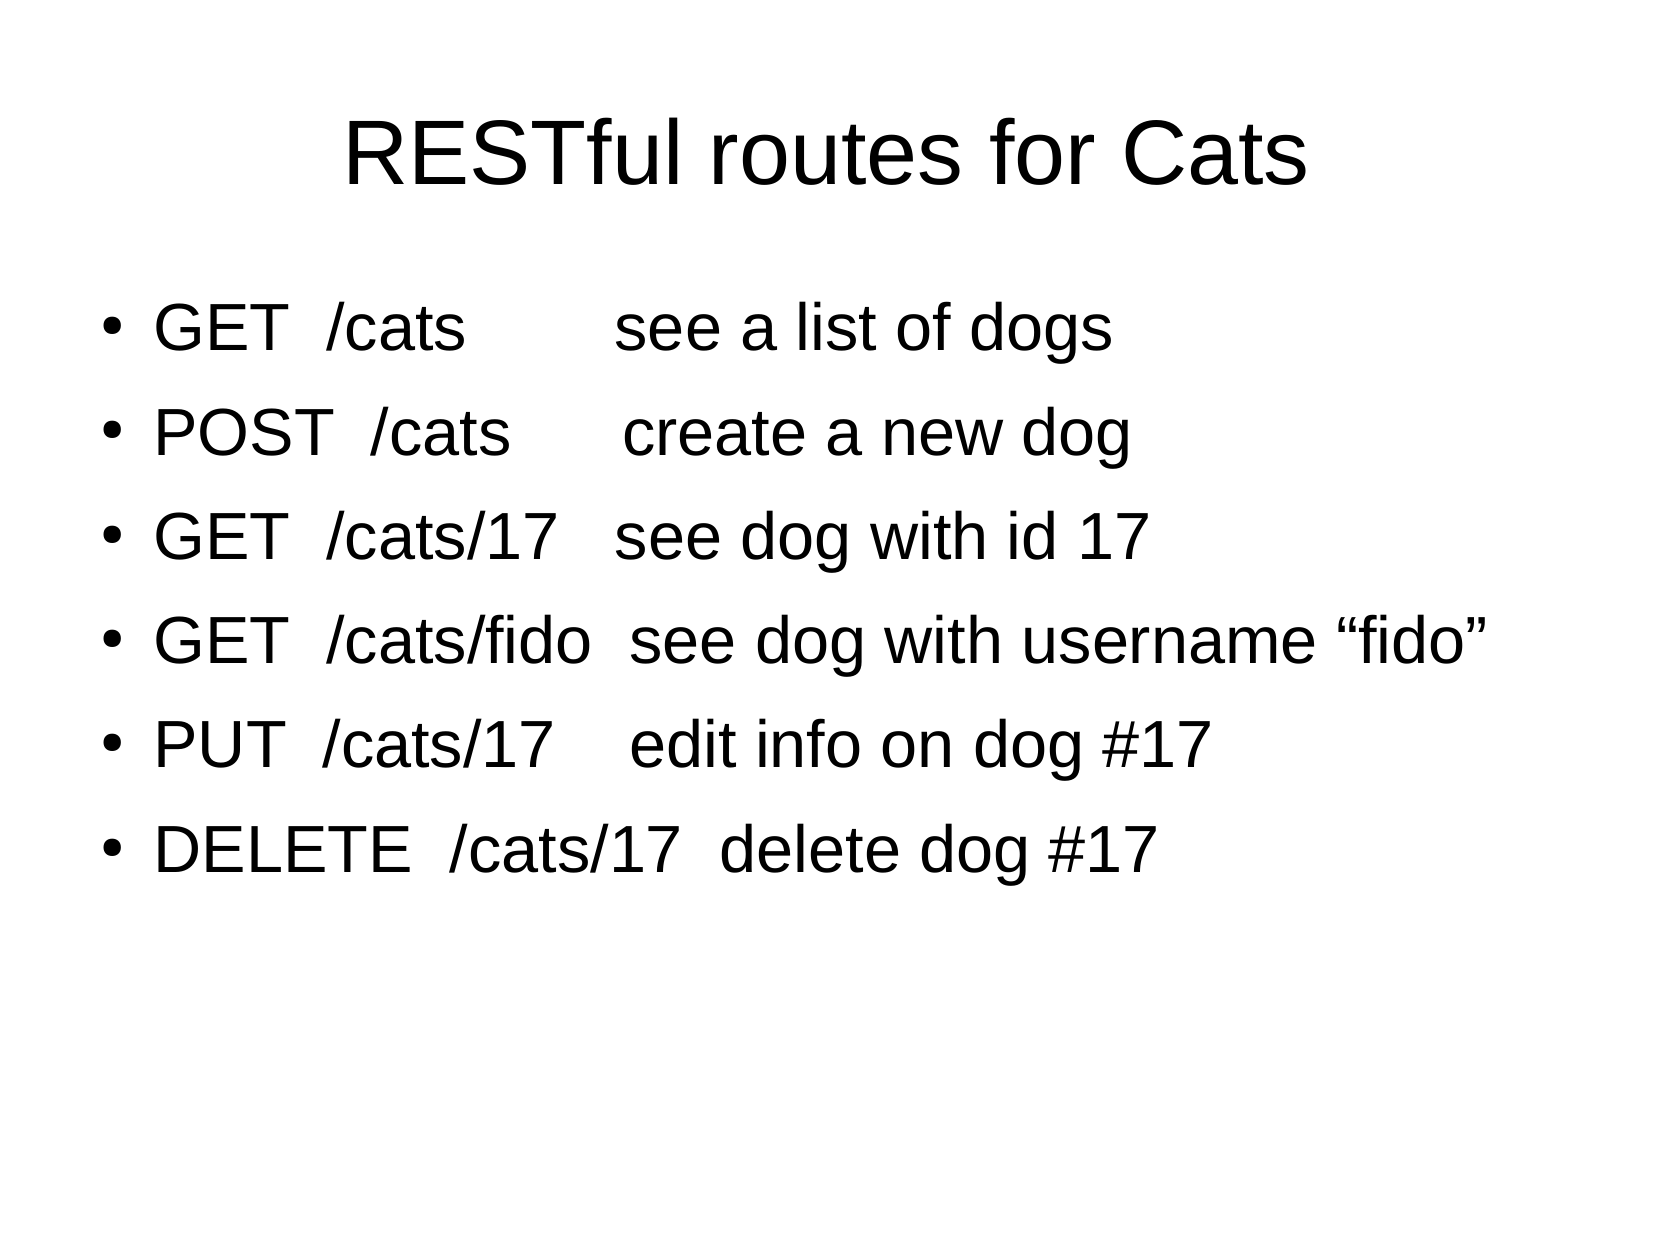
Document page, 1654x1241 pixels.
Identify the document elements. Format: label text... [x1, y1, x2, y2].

list GET /cats see a list of dogs POST /cats create a new dog GET /cats/17 see dog with id 17 GET /cats/fido see dog with username “fido” PUT /cats/17 edit info on dog #17 DELETE /cats/17 delete dog #17 [82, 290, 1571, 1010]
title RESTful routes for Cats [82, 49, 1571, 257]
